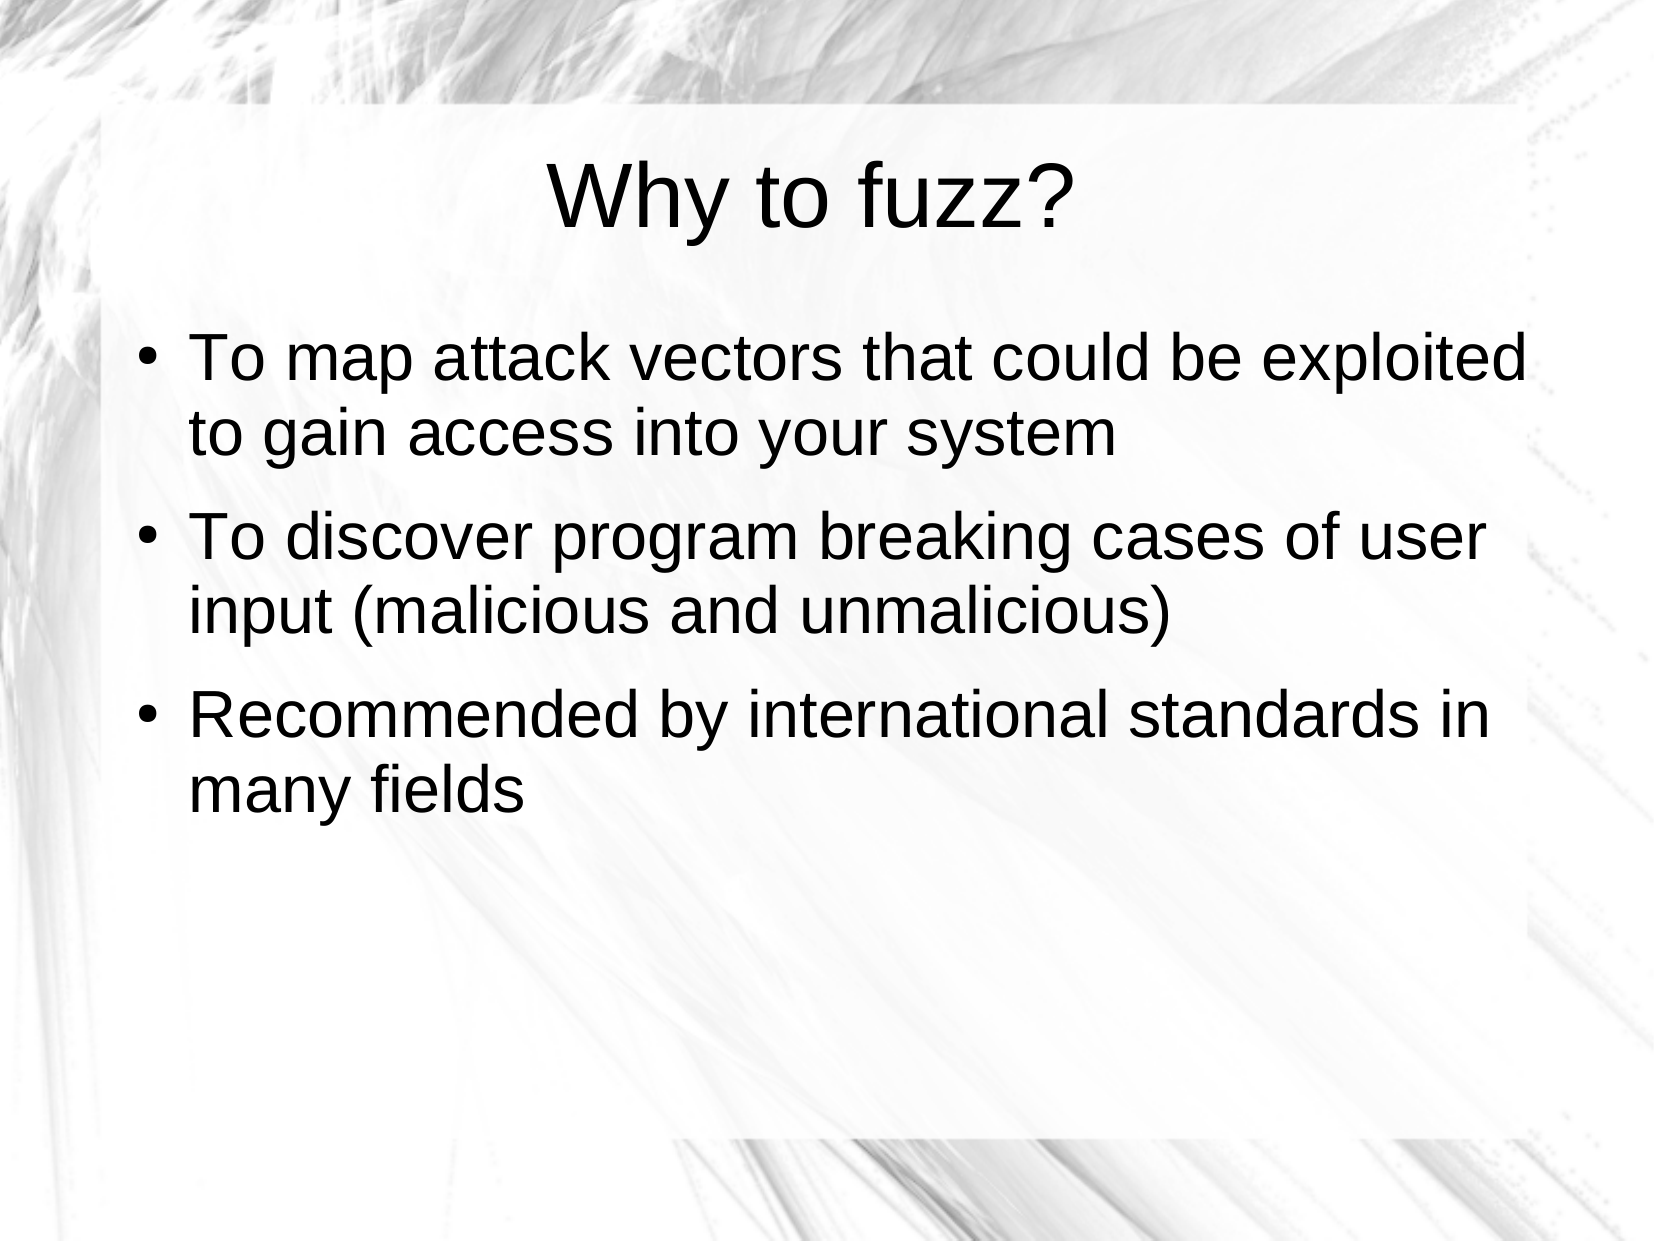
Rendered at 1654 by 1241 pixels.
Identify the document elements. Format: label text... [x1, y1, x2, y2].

title Why to fuzz? [118, 112, 1506, 281]
picture [0, 0, 1654, 1241]
list To map attack vectors that could be exploited to gain access into your system To discover program breaking cases of user input (malicious and unmalicious) Recommended by international standards in many fields [118, 319, 1571, 1039]
